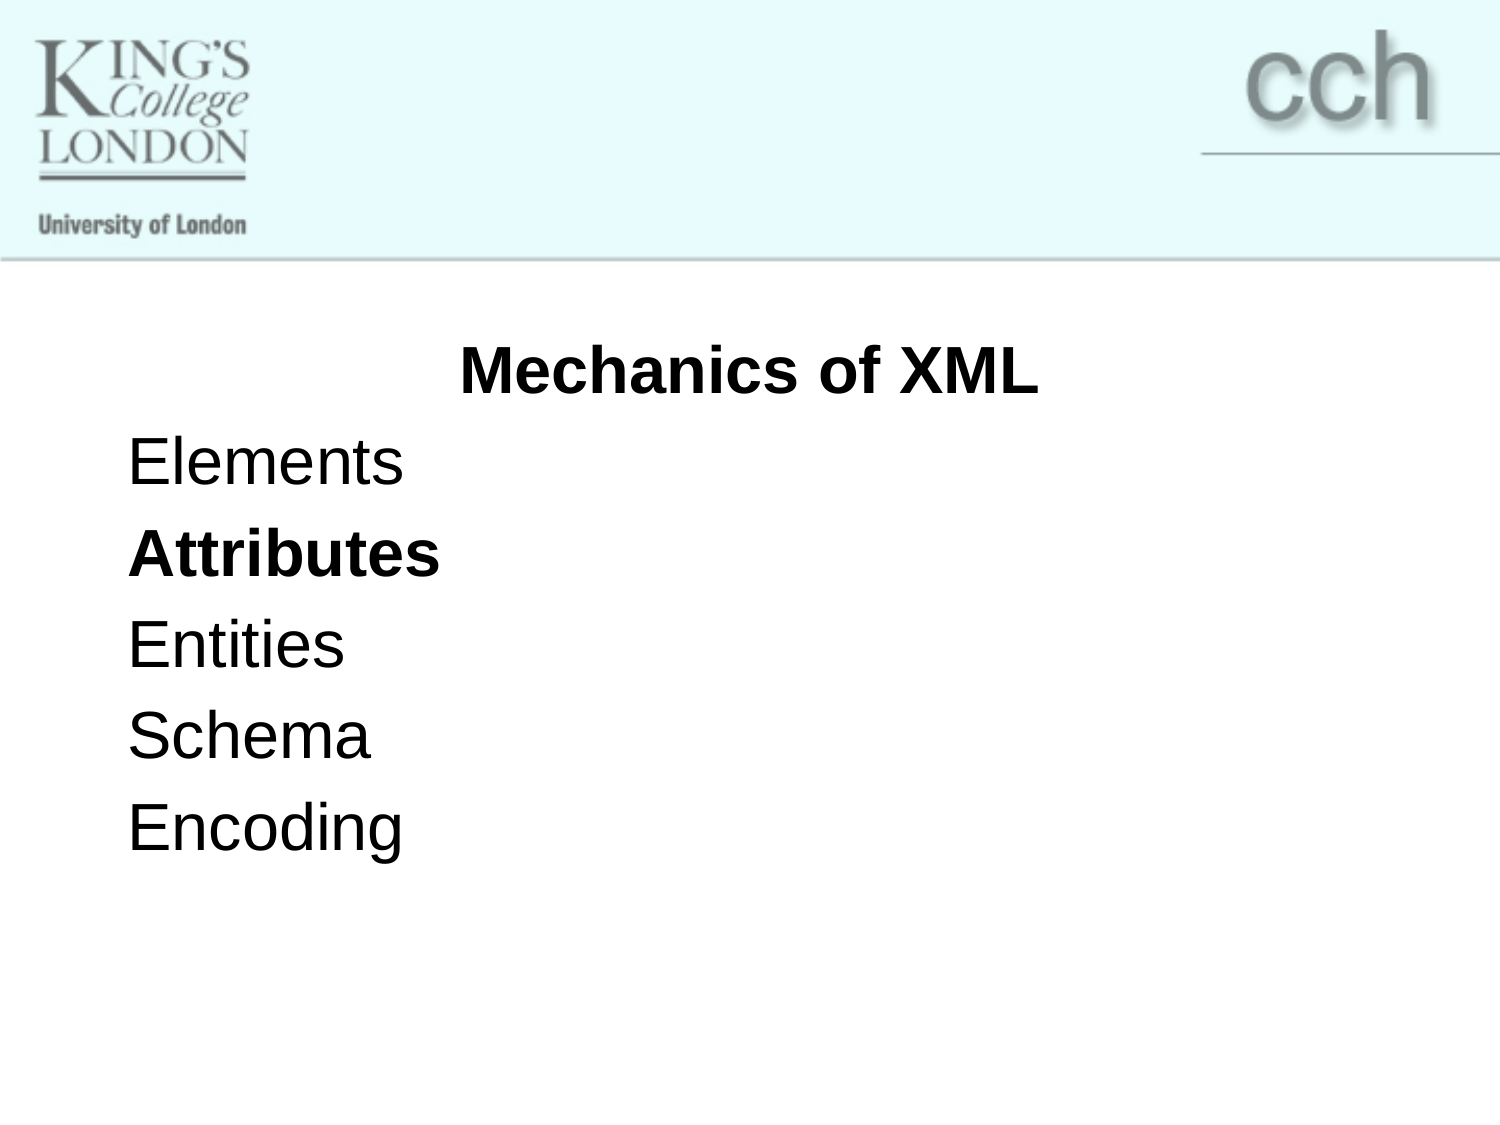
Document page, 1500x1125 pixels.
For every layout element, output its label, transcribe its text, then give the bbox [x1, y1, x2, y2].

picture [0, 0, 1500, 1125]
list Mechanics of XML Elements Attributes Entities Schema Encoding [112, 324, 1388, 1001]
